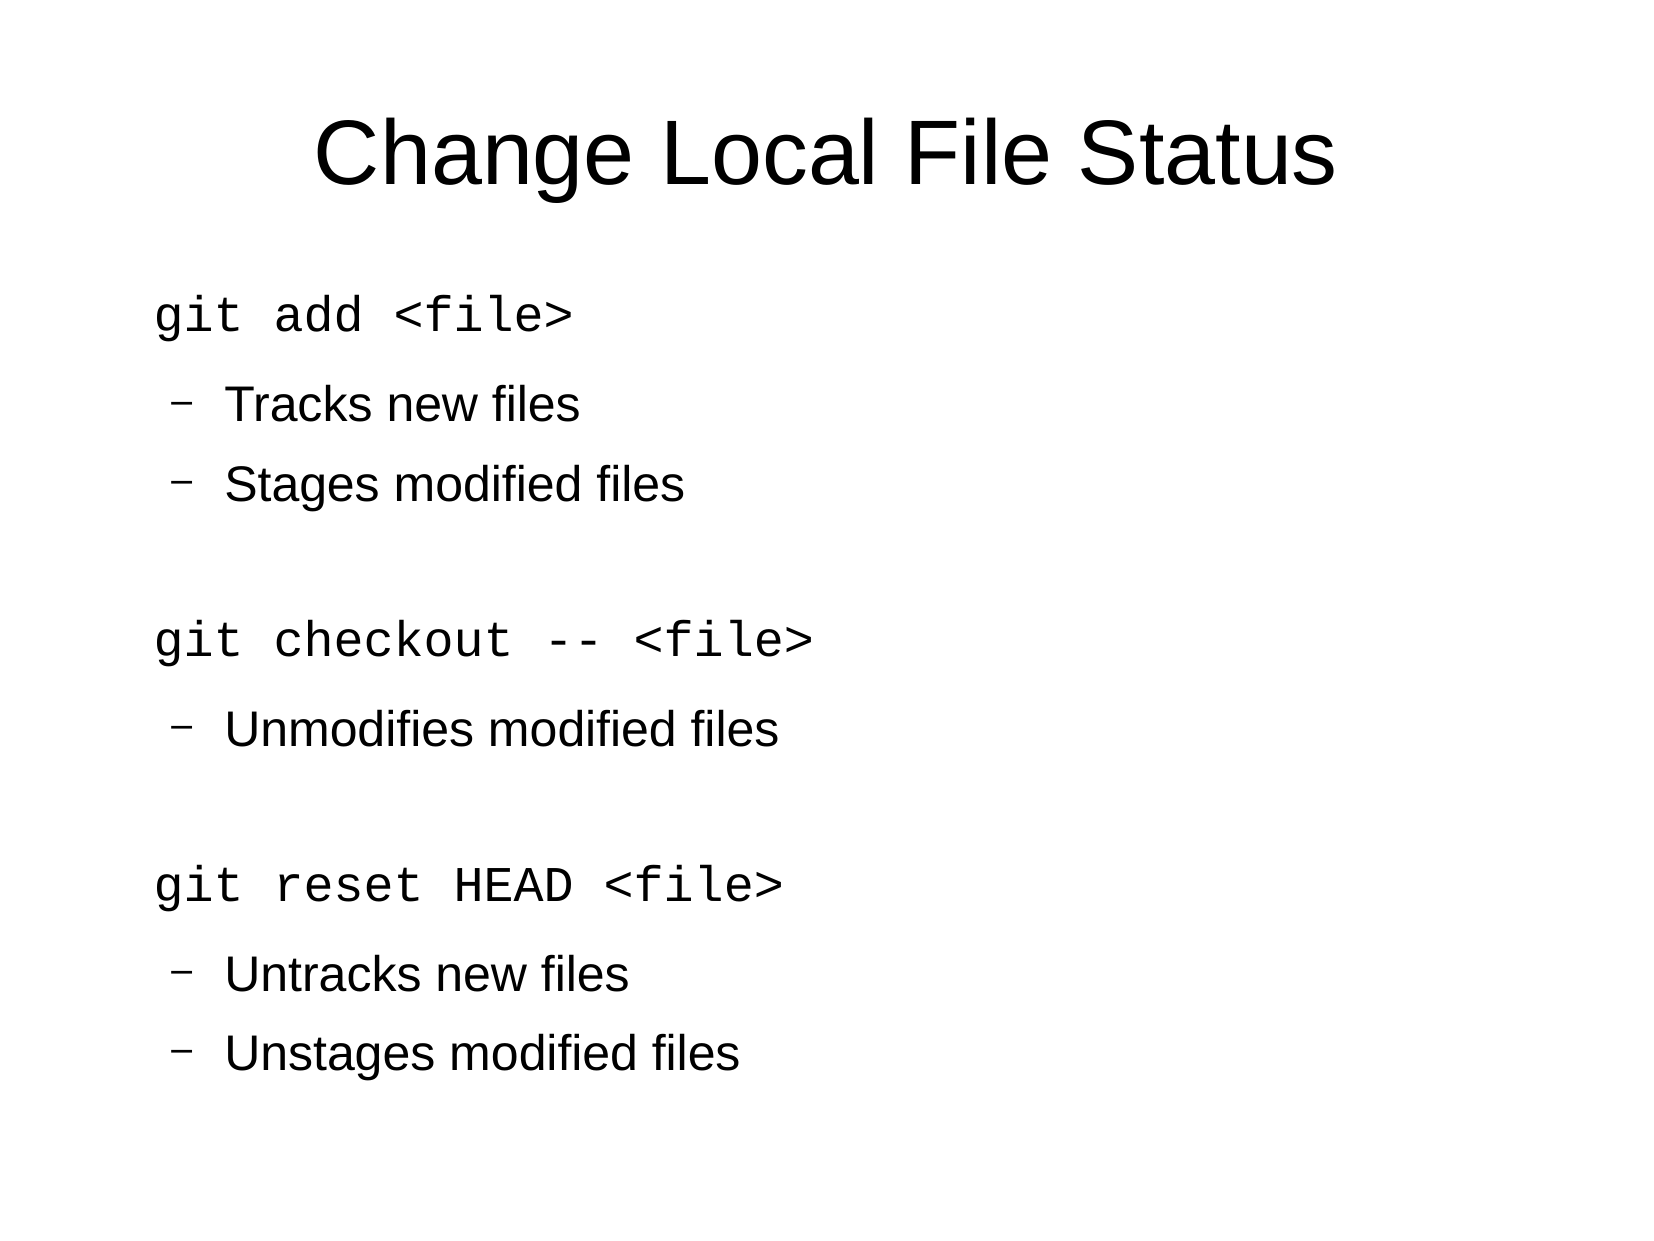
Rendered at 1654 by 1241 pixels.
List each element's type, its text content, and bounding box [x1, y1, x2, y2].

list git add <file> Tracks new files Stages modified files git checkout -- <file> Unmodifies modified files git reset HEAD <file> Untracks new files Unstages modified files [82, 290, 1571, 1161]
title Change Local File Status [82, 49, 1571, 257]
